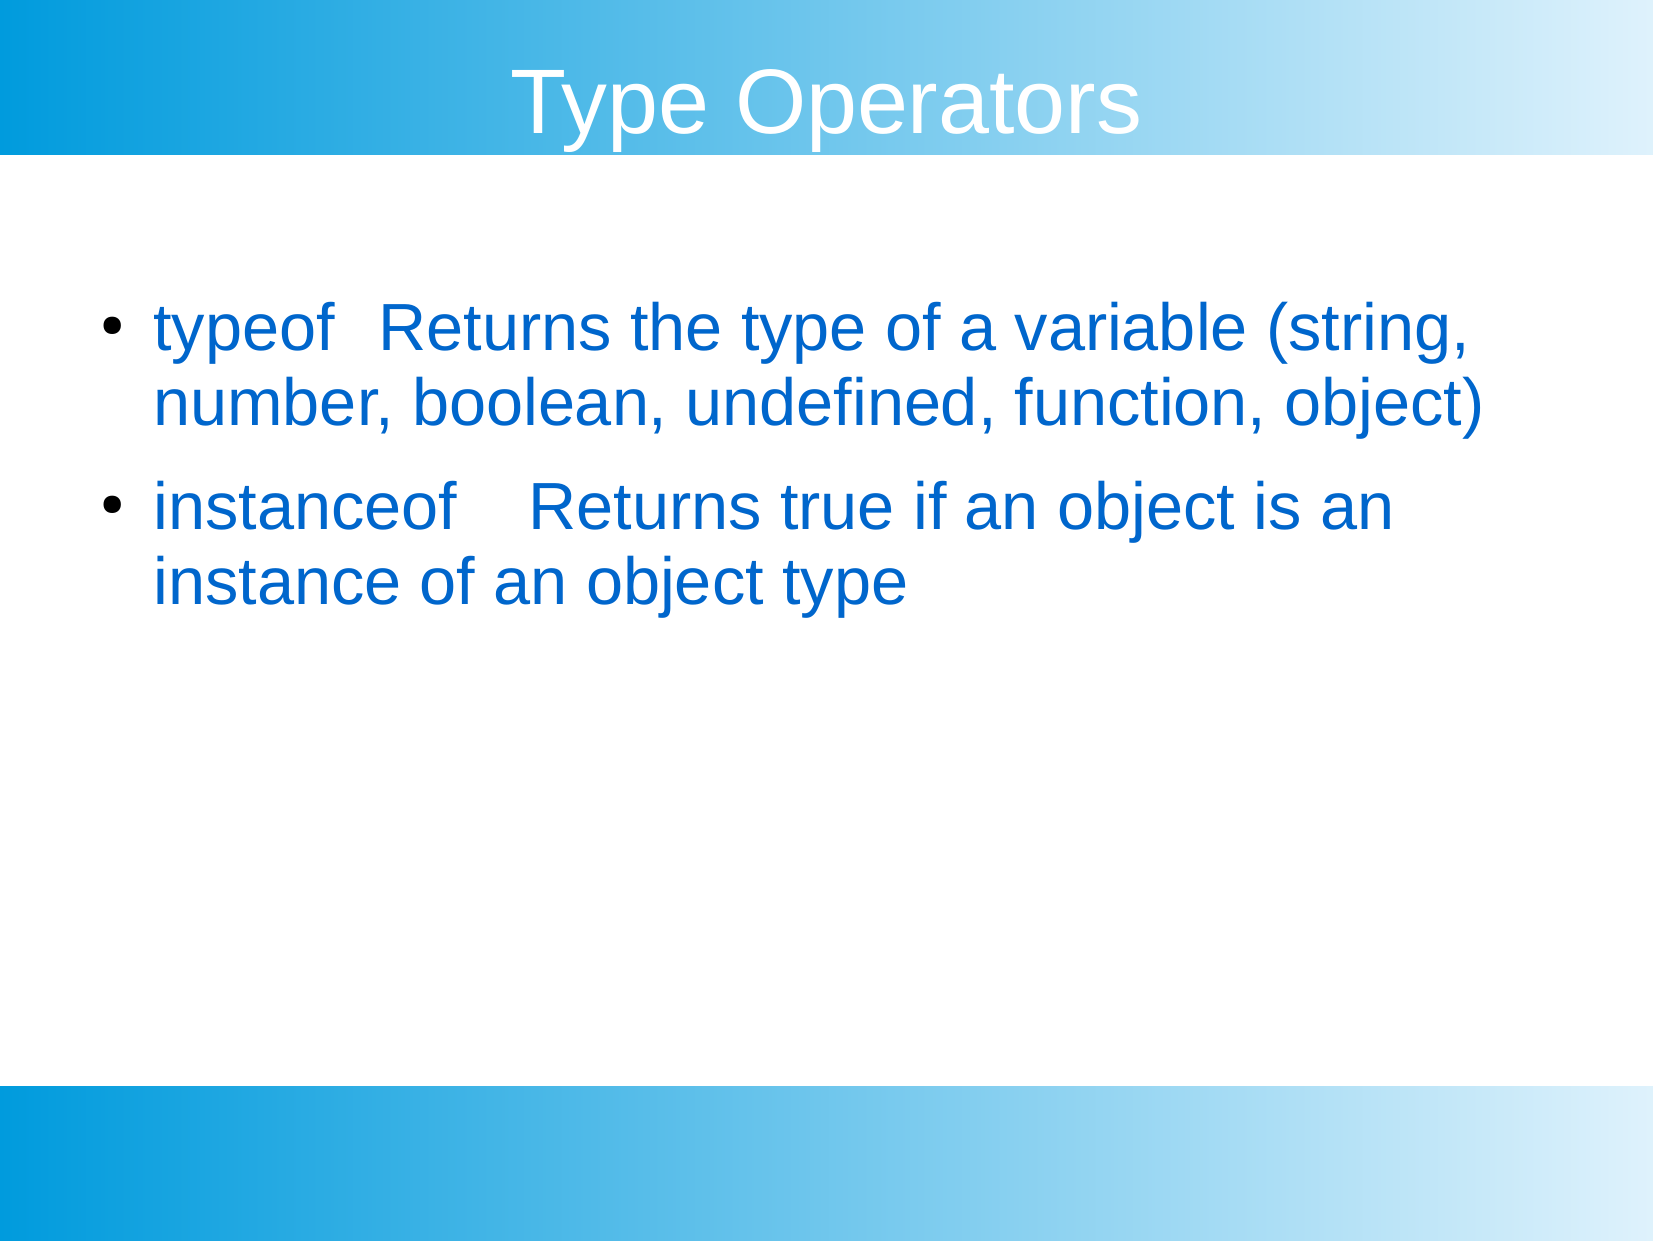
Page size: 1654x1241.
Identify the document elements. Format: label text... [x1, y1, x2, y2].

list typeof Returns the type of a variable (string, number, boolean, undefined, function, object) instanceof Returns true if an object is an instance of an object type [82, 290, 1571, 1010]
title Type Operators [82, 49, 1571, 155]
